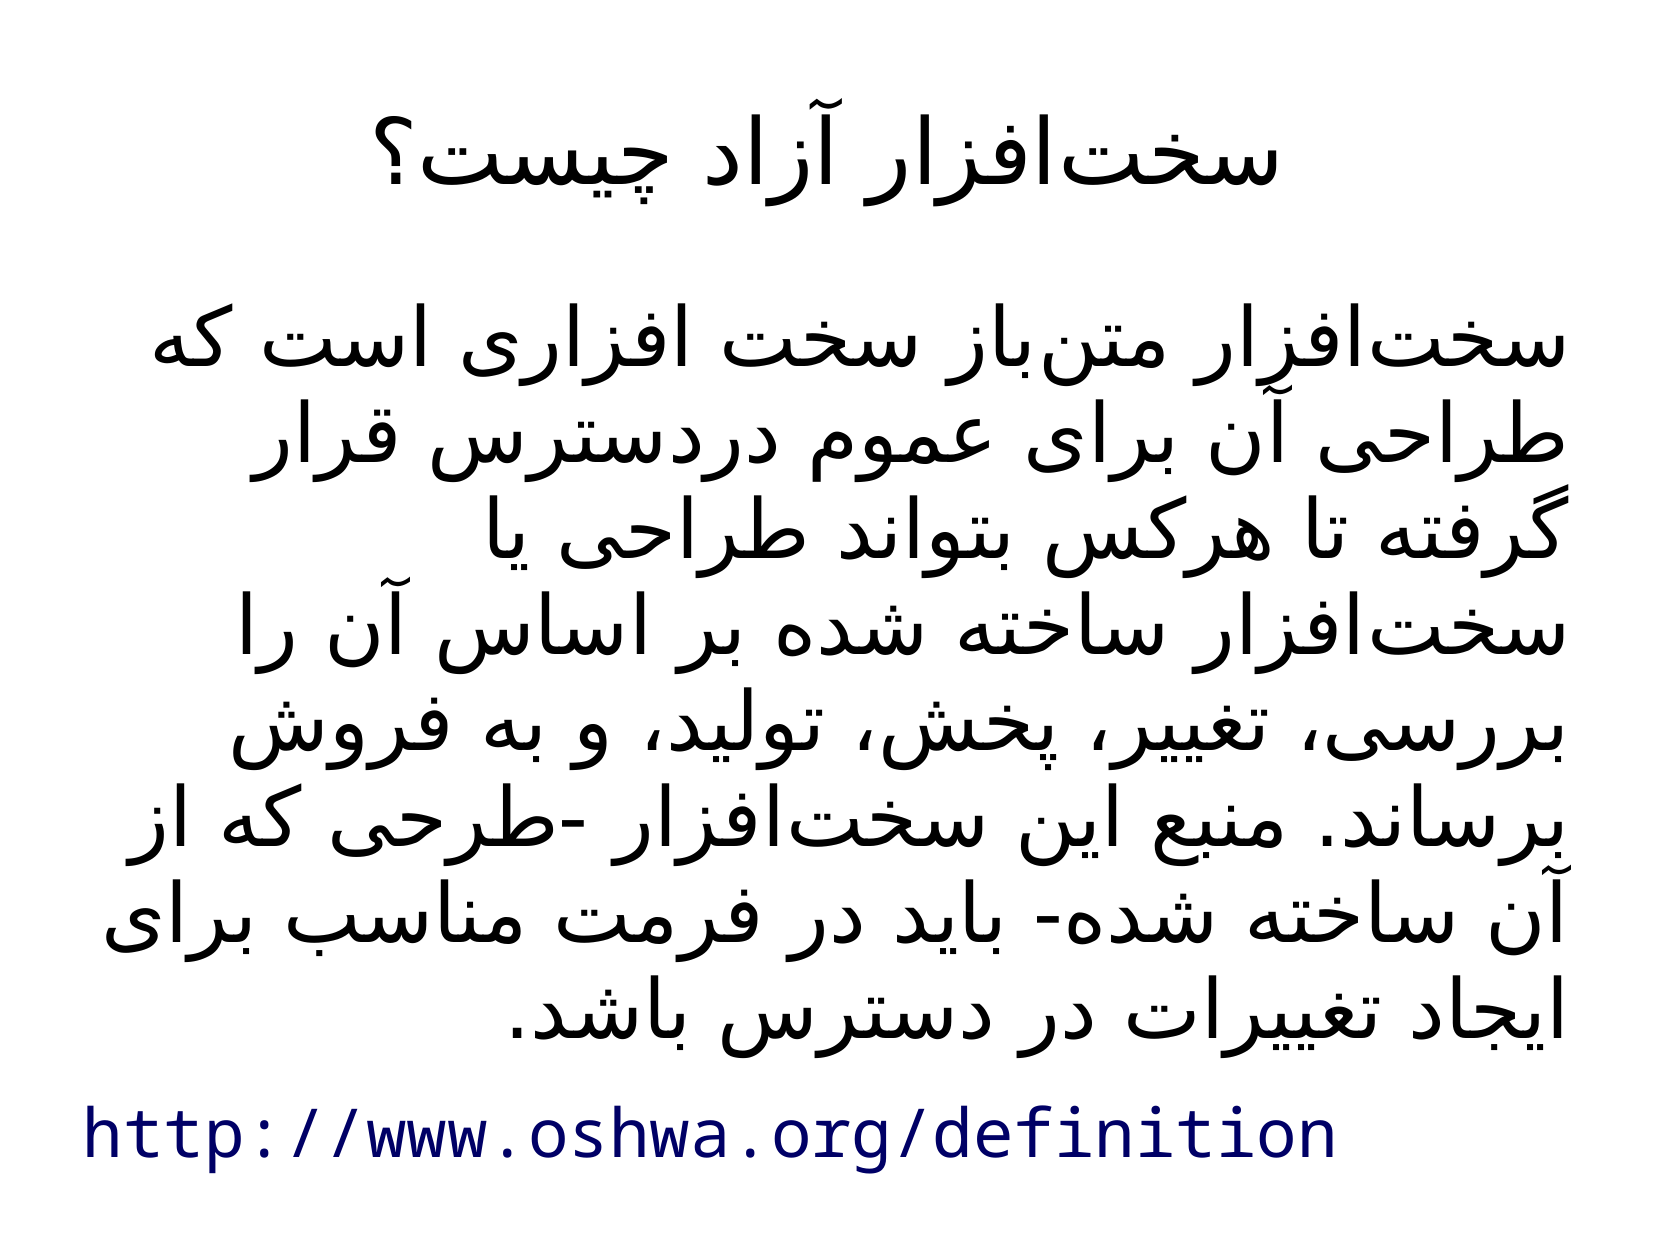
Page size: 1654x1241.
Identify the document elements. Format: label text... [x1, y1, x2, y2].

title سخت‌افزار آزاد چیست؟ [82, 49, 1571, 257]
list سخت‌افزار متن‌باز سخت افزاری است که طراحی آن برای عموم دردسترس قرار گرفته تا هرکس بتواند طراحی یا سخت‌افزار ساخته شده بر اساس آن را بررسی، تغییر، پخش، تولید، و به فروش برساند. منبع این سخت‌افزار -طرحی که از آن ساخته شده- باید در فرمت مناسب برای ایجاد تغییرات در دسترس باشد. http://www.oshwa.org/definition [82, 290, 1571, 1186]
